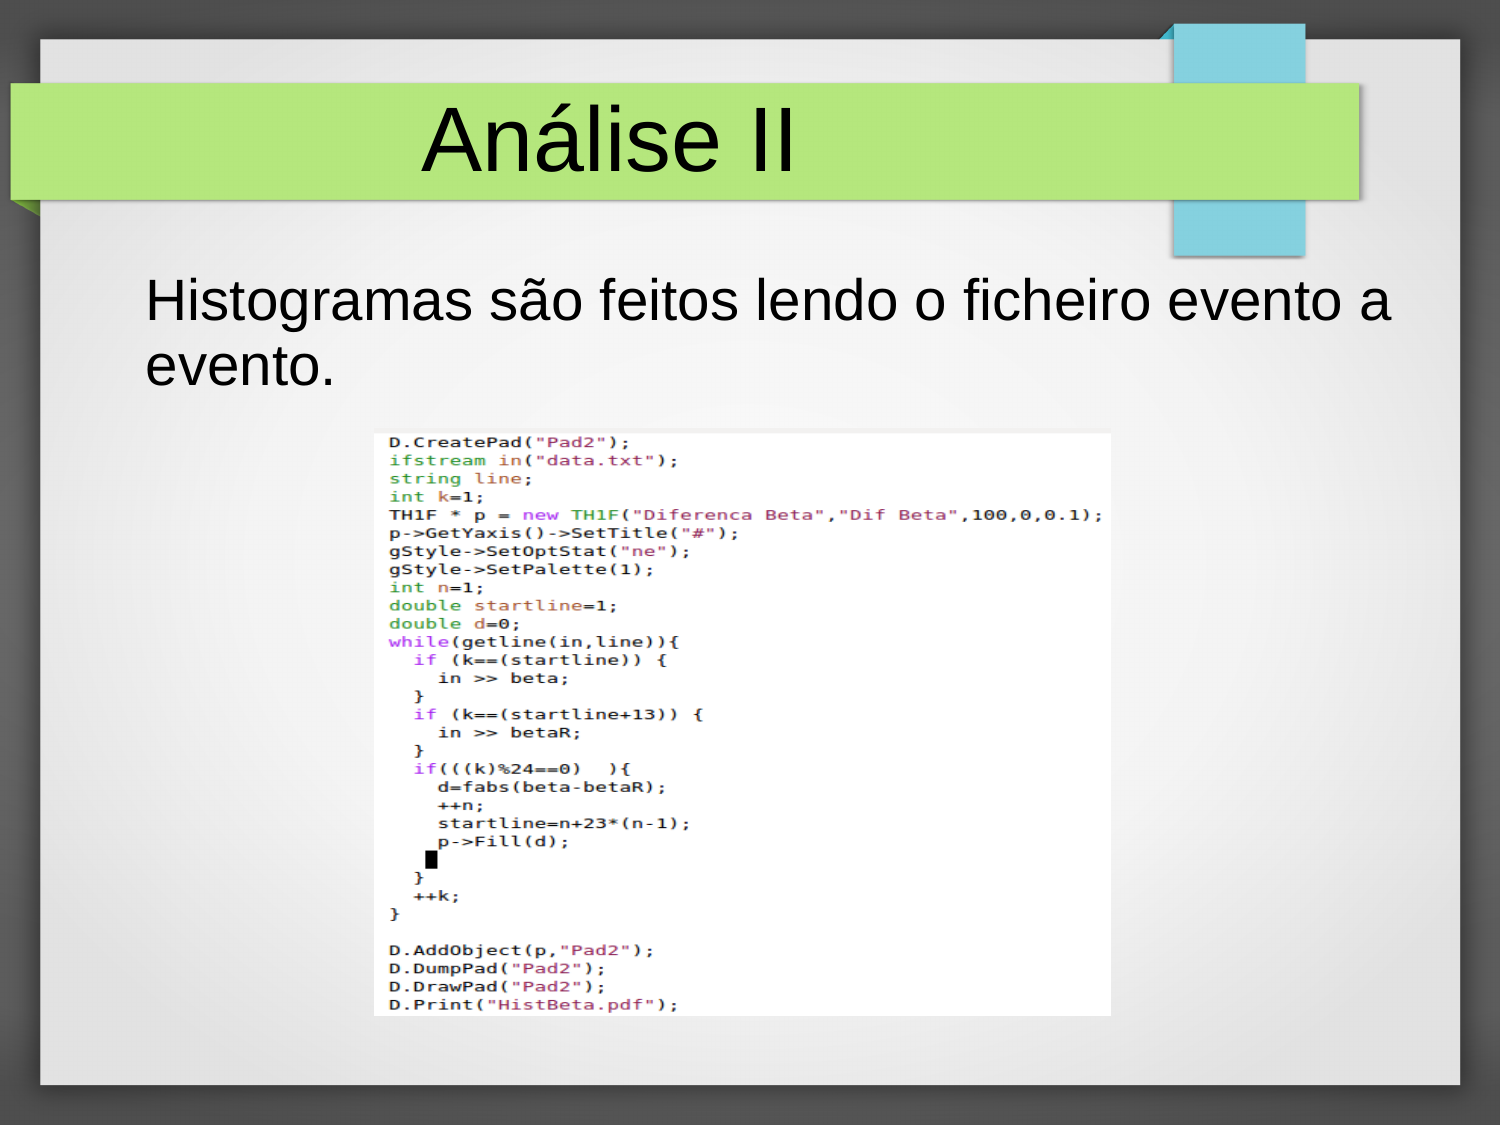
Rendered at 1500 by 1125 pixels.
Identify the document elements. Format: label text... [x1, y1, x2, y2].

title Análise II [75, 85, 1147, 193]
picture [0, 0, 1500, 1125]
list Histogramas são feitos lendo o ficheiro evento a evento. [75, 267, 1425, 921]
